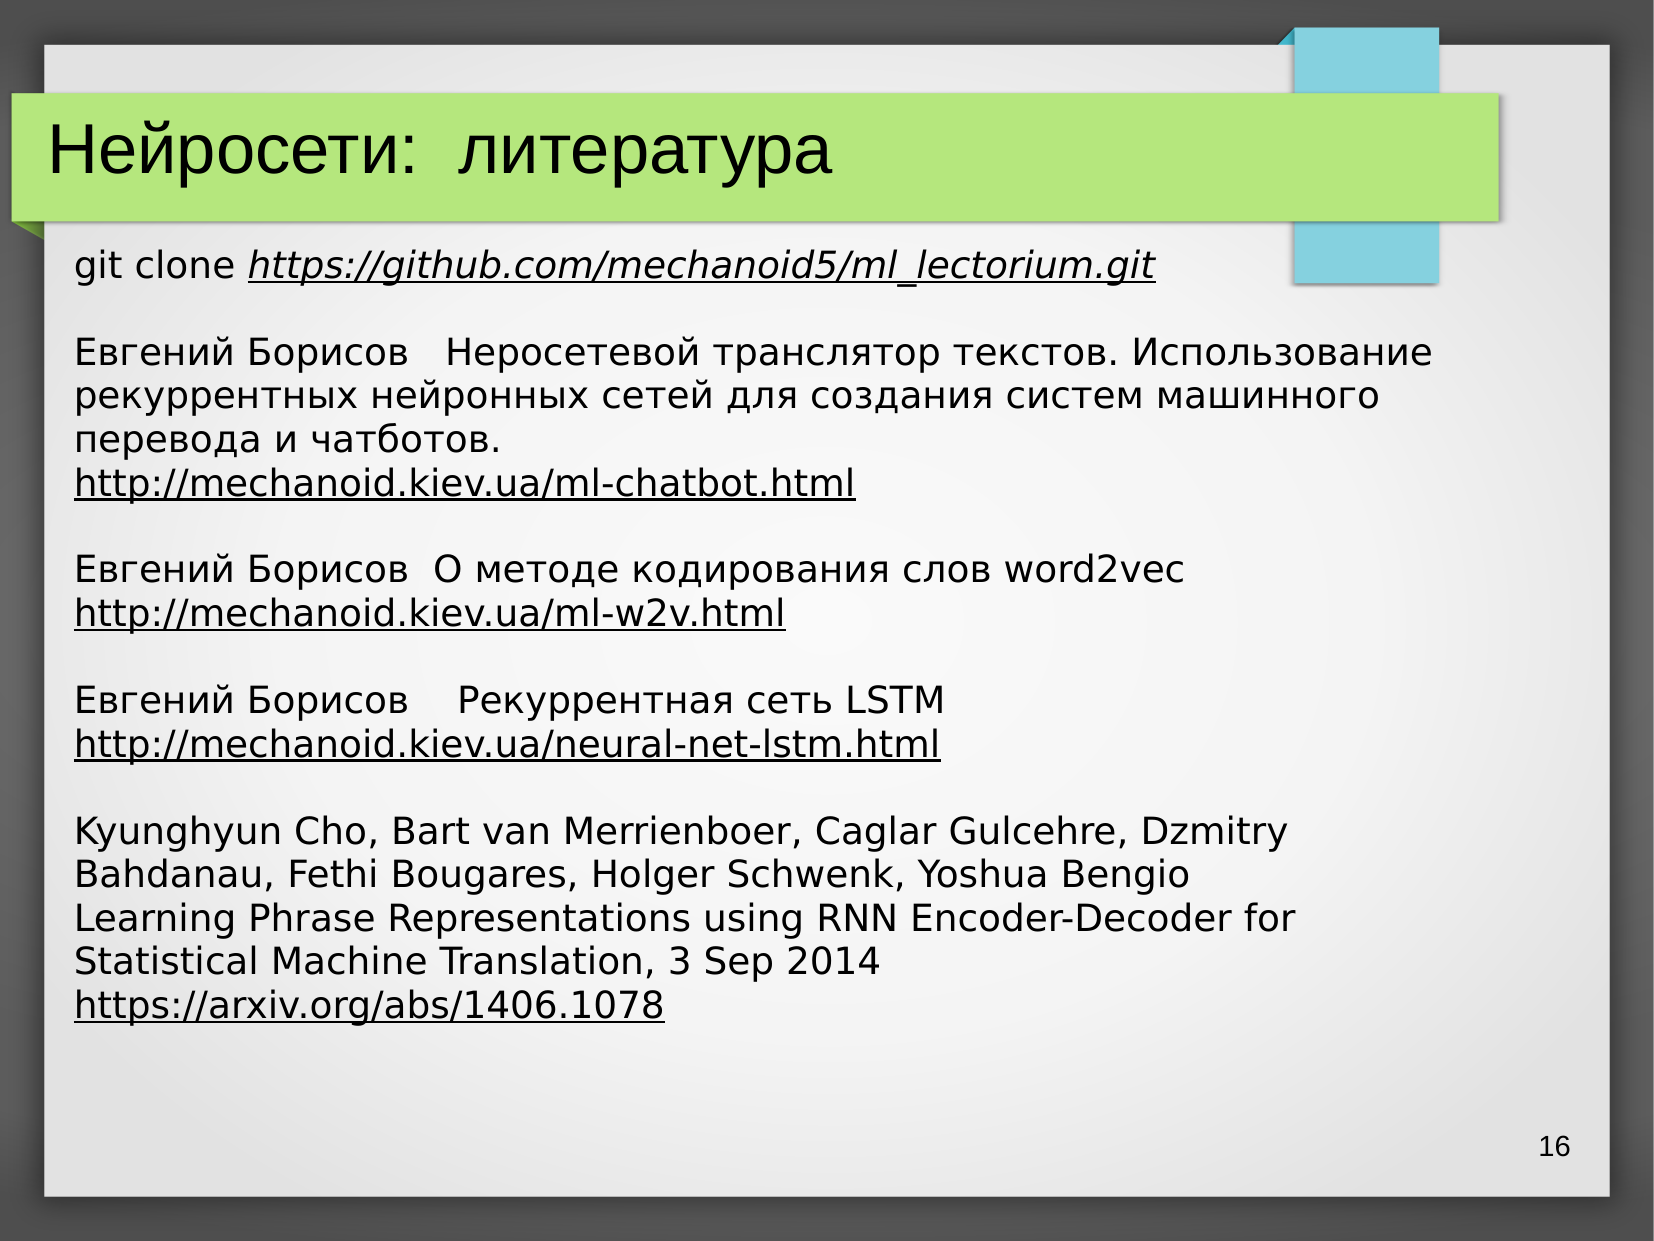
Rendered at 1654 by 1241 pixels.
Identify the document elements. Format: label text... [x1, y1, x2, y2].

text_box git clone https://github.com/mechanoid5/ml_lectorium.git Евгений Борисов Неросетевой транслятор текстов. Использование рекуррентных нейронных сетей для создания систем машинного перевода и чатботов. http://mechanoid.kiev.ua/ml-chatbot.html Евгений Борисов О методе кодирования слов word2vec http://mechanoid.kiev.ua/ml-w2v.html Евгений Борисов Рекуррентная сеть LSTM http://mechanoid.kiev.ua/neural-net-lstm.html Kyunghyun Cho, Bart van Merrienboer, Caglar Gulcehre, Dzmitry Bahdanau, Fethi Bougares, Holger Schwenk, Yoshua Bengio Learning Phrase Representations using RNN Encoder-Decoder for Statistical Machine Translation, 3 Sep 2014 https://arxiv.org/abs/1406.1078 [59, 236, 1489, 1166]
picture [0, 0, 1654, 1241]
title Нейросети: литература [47, 96, 1536, 201]
